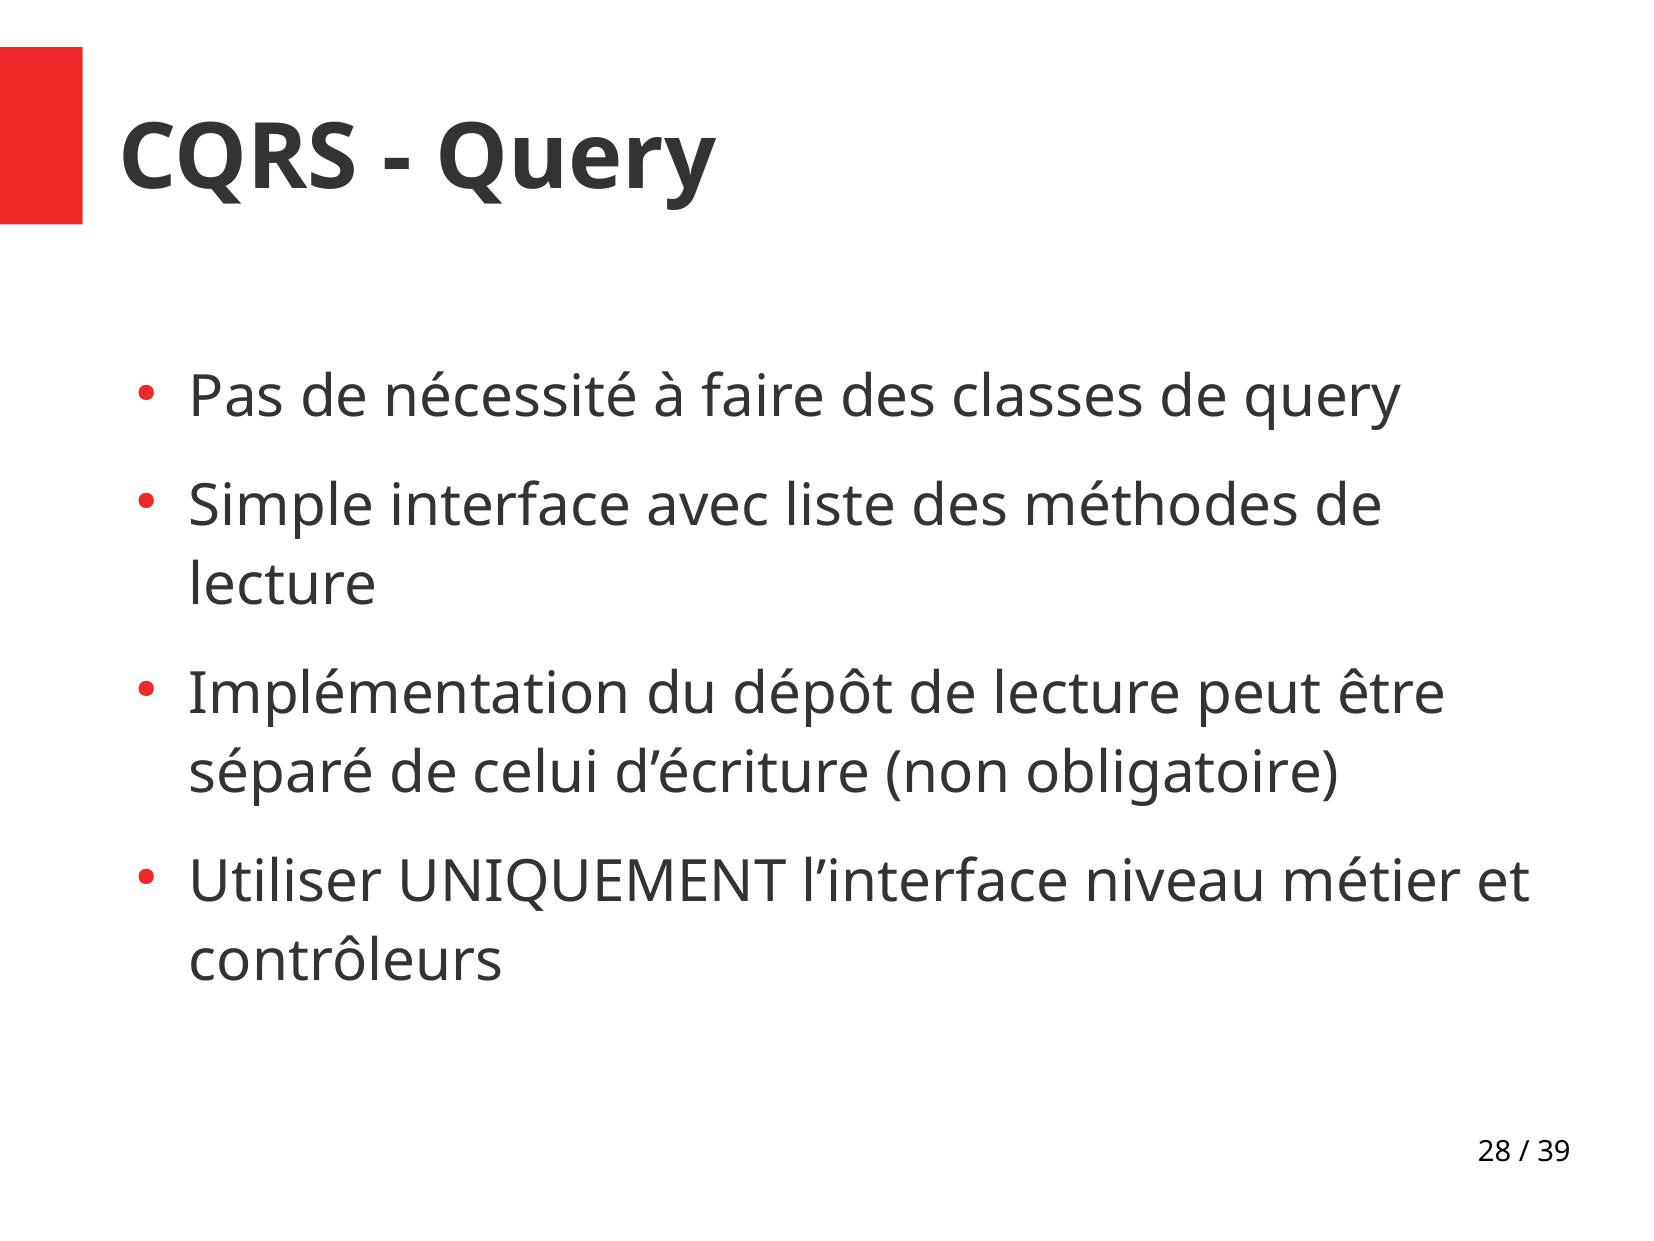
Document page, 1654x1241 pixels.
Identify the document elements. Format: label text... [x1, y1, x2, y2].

list Pas de nécessité à faire des classes de query Simple interface avec liste des méthodes de lecture Implémentation du dépôt de lecture peut être séparé de celui d’écriture (non obligatoire) Utiliser UNIQUEMENT l’interface niveau métier et contrôleurs [118, 354, 1536, 1074]
title CQRS - Query [118, 49, 1571, 257]
